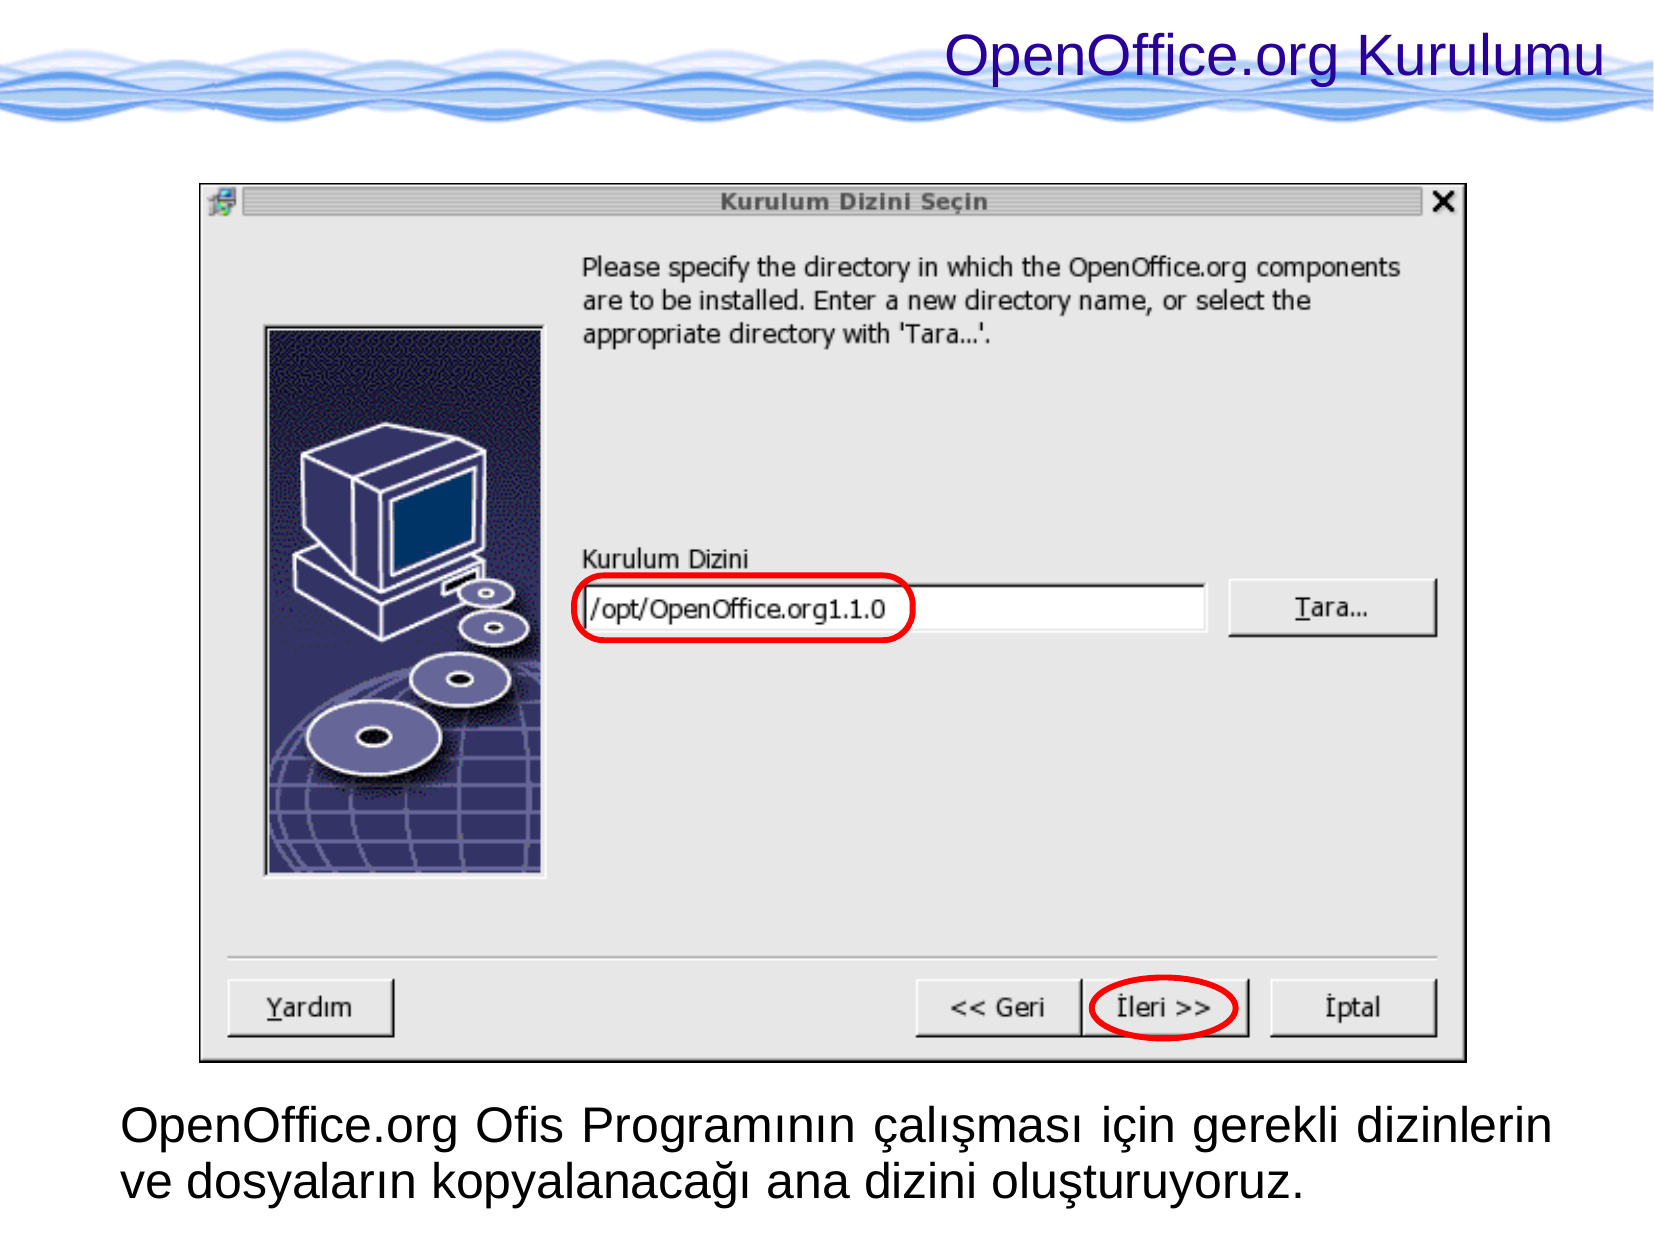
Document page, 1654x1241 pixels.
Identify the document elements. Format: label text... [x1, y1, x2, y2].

picture [199, 183, 1467, 1063]
text_box OpenOffice.org Kurulumu [587, 15, 1654, 96]
picture [0, 41, 1654, 129]
text_box OpenOffice.org Ofis Programının çalışması için gerekli dizinlerin ve dosyaların kopyalanacağı ana dizini oluşturuyoruz. [105, 1090, 1569, 1218]
